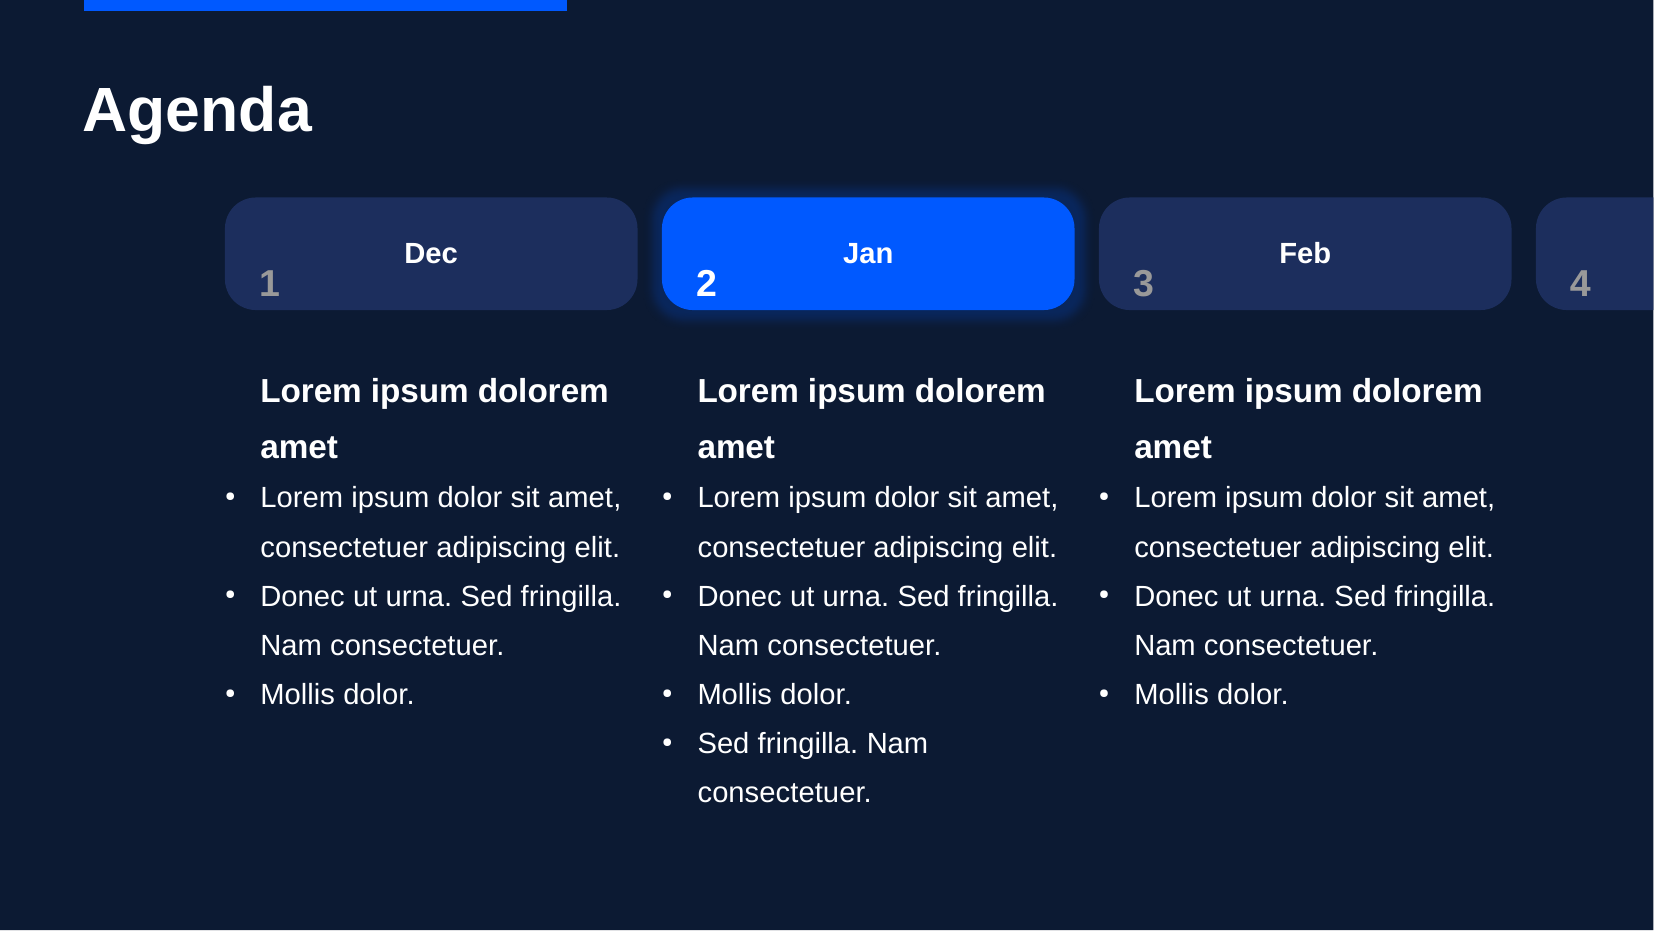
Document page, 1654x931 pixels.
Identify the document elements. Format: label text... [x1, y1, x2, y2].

text_box Jan [661, 197, 1075, 311]
text_box Dec [224, 197, 638, 311]
text_box Lorem ipsum dolorem amet Lorem ipsum dolor sit amet, consectetuer adipiscing elit. Donec ut urna. Sed fringilla. Nam consectetuer. Mollis dolor. Sed fringilla. Nam consectetuer. [662, 354, 1075, 901]
title Agenda [82, 75, 1576, 188]
text_box Lorem ipsum dolorem amet Lorem ipsum dolor sit amet, consectetuer adipiscing elit. Donec ut urna. Sed fringilla. Nam consectetuer. Mollis dolor. [225, 354, 638, 901]
text_box 2 [642, 248, 736, 319]
text_box Lorem ipsum dolorem amet Lorem ipsum dolor sit amet, consectetuer adipiscing elit. Donec ut urna. Sed fringilla. Nam consectetuer. Mollis dolor. [1099, 354, 1512, 901]
text_box 3 [1079, 248, 1173, 319]
text_box Feb [1098, 197, 1512, 311]
text_box [1535, 197, 1654, 311]
text_box 1 [205, 248, 299, 319]
text_box 4 [1516, 248, 1610, 319]
text_box 2021 [668, 184, 1070, 188]
